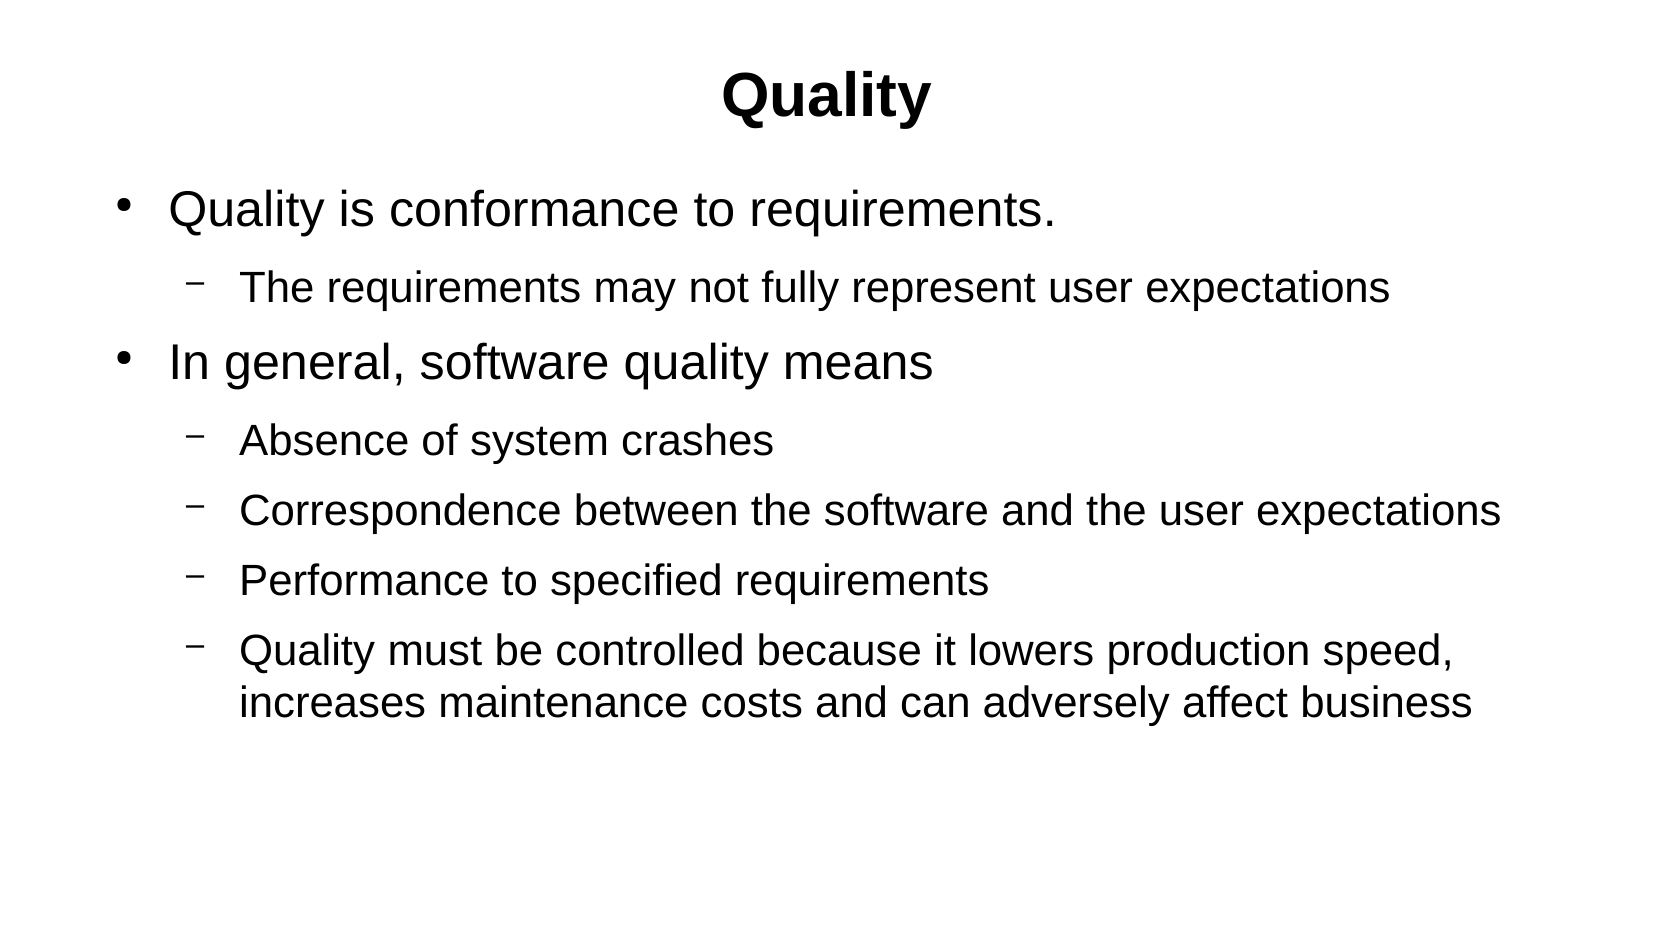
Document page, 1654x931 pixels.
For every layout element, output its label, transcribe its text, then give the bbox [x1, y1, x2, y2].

list Quality is conformance to requirements. The requirements may not fully represent user expectations In general, software quality means Absence of system crashes Correspondence between the software and the user expectations Performance to specified requirements Quality must be controlled because it lowers production speed, increases maintenance costs and can adversely affect business [82, 168, 1538, 889]
title Quality [82, 37, 1571, 147]
